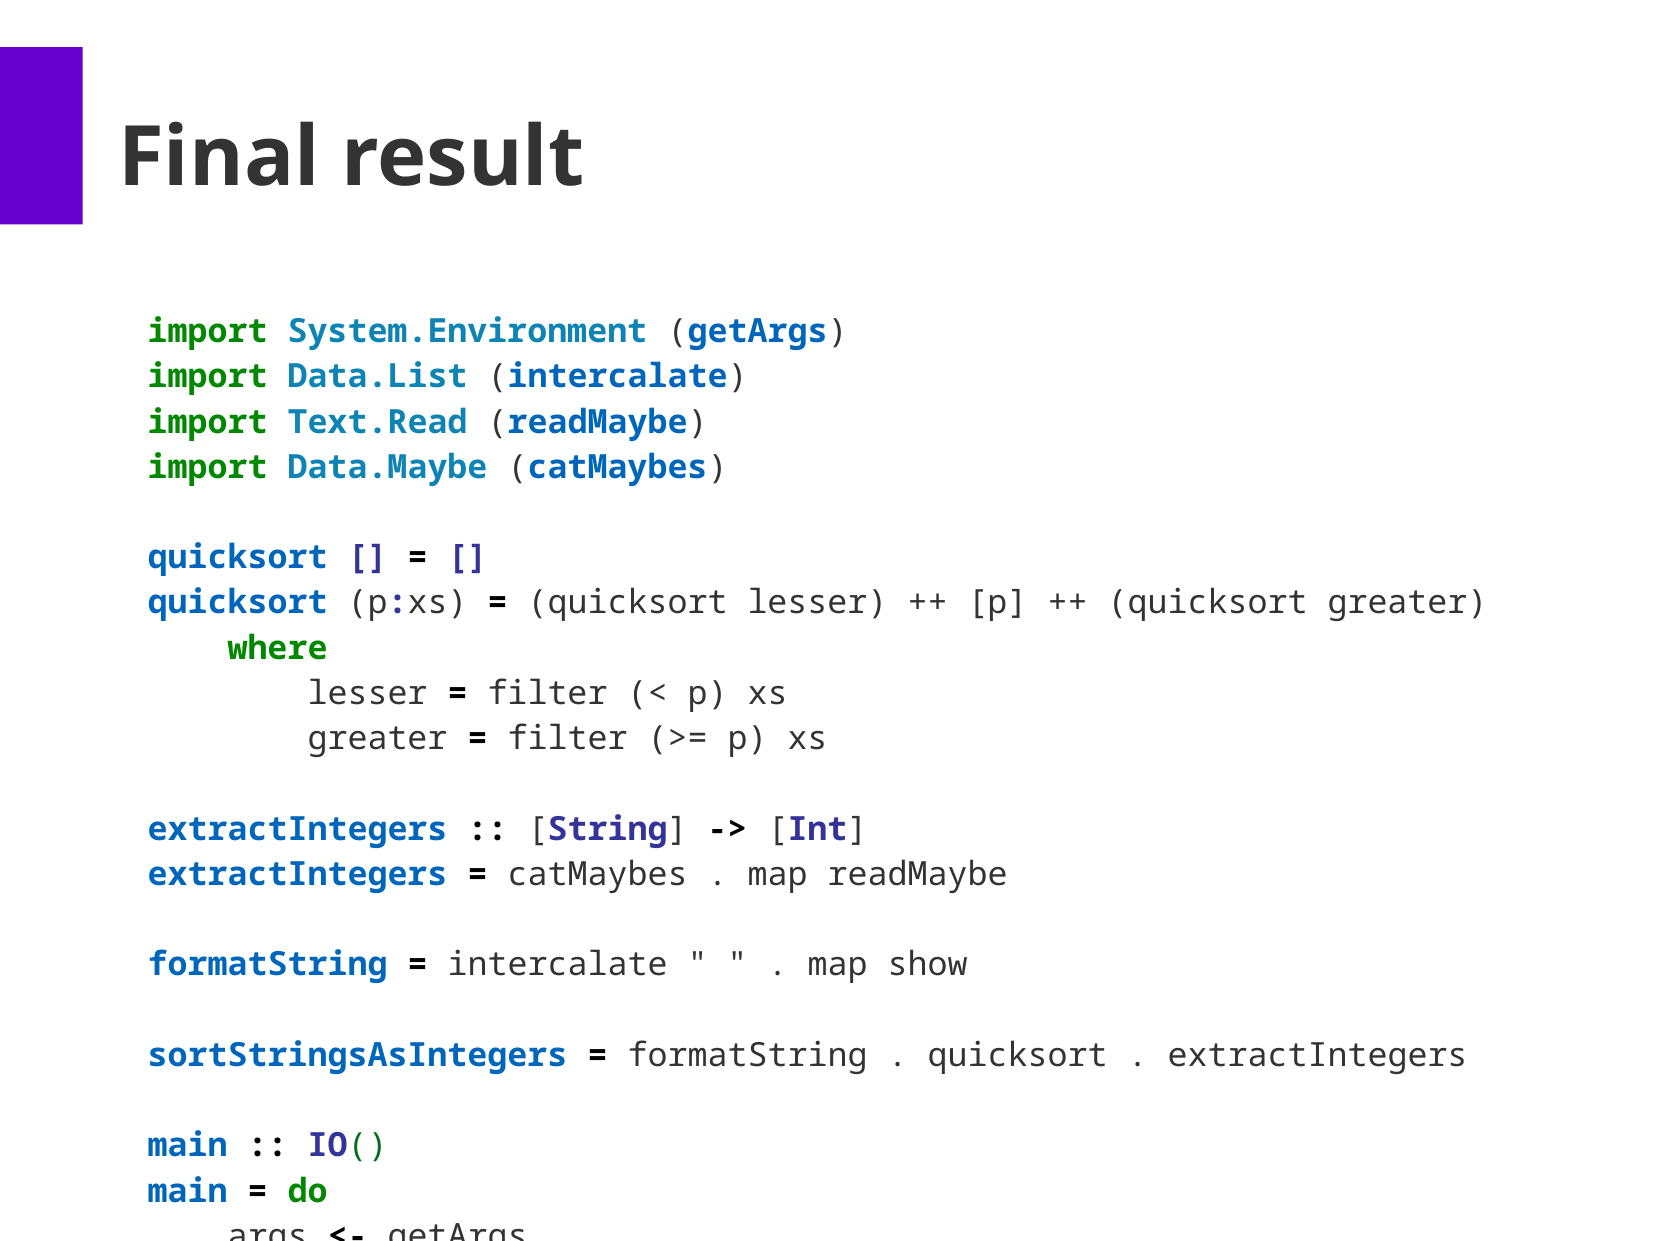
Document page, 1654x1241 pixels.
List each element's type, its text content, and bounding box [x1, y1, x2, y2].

title Final result [118, 49, 1571, 257]
list import System.Environment (getArgs) import Data.List (intercalate) import Text.Read (readMaybe) import Data.Maybe (catMaybes) quicksort [] = [] quicksort (p:xs) = (quicksort lesser) ++ [p] ++ (quicksort greater) where lesser = filter (< p) xs greater = filter (>= p) xs extractIntegers :: [String] -> [Int] extractIntegers = catMaybes . map readMaybe formatString = intercalate " " . map show sortStringsAsIntegers = formatString . quicksort . extractIntegers main :: IO() main = do args <- getArgs putStrLn (sortStringsAsIntegers args) [118, 307, 1536, 1138]
